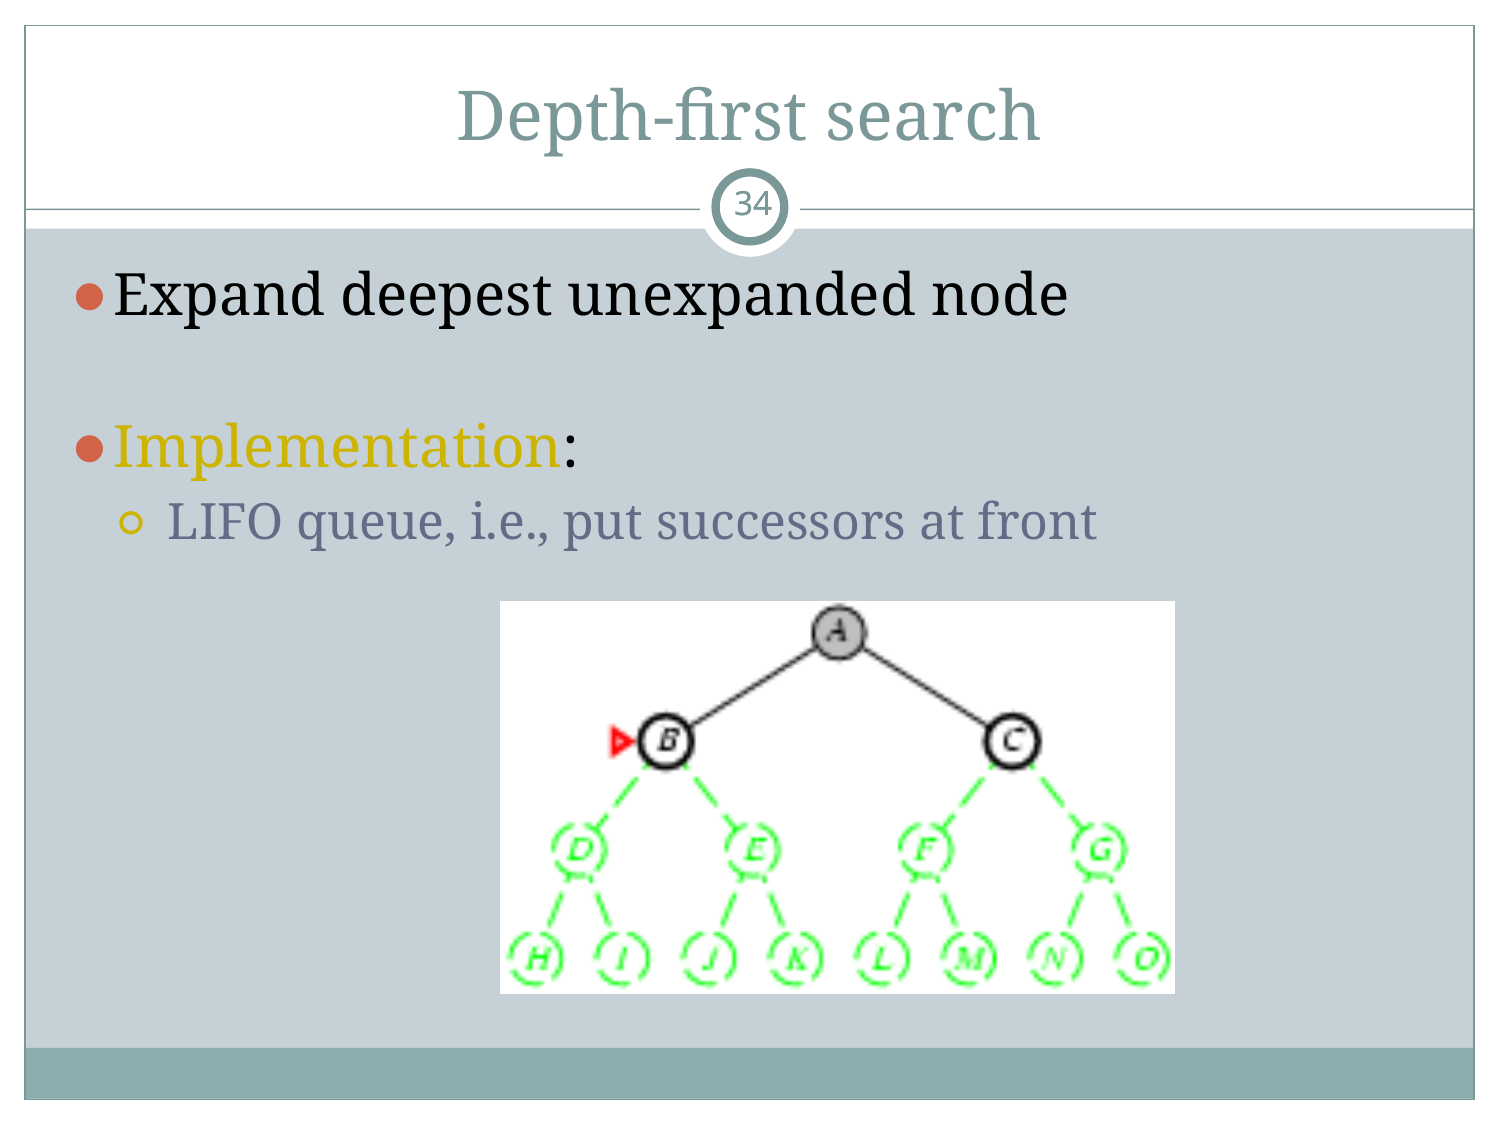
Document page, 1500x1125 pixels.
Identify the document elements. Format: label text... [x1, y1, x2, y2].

slide_number <number> [715, 168, 791, 241]
picture [500, 601, 1175, 994]
title Depth-first search [49, 37, 1450, 162]
list Expand deepest unexpanded node Implementation: LIFO queue, i.e., put successors at front [50, 249, 1446, 1000]
